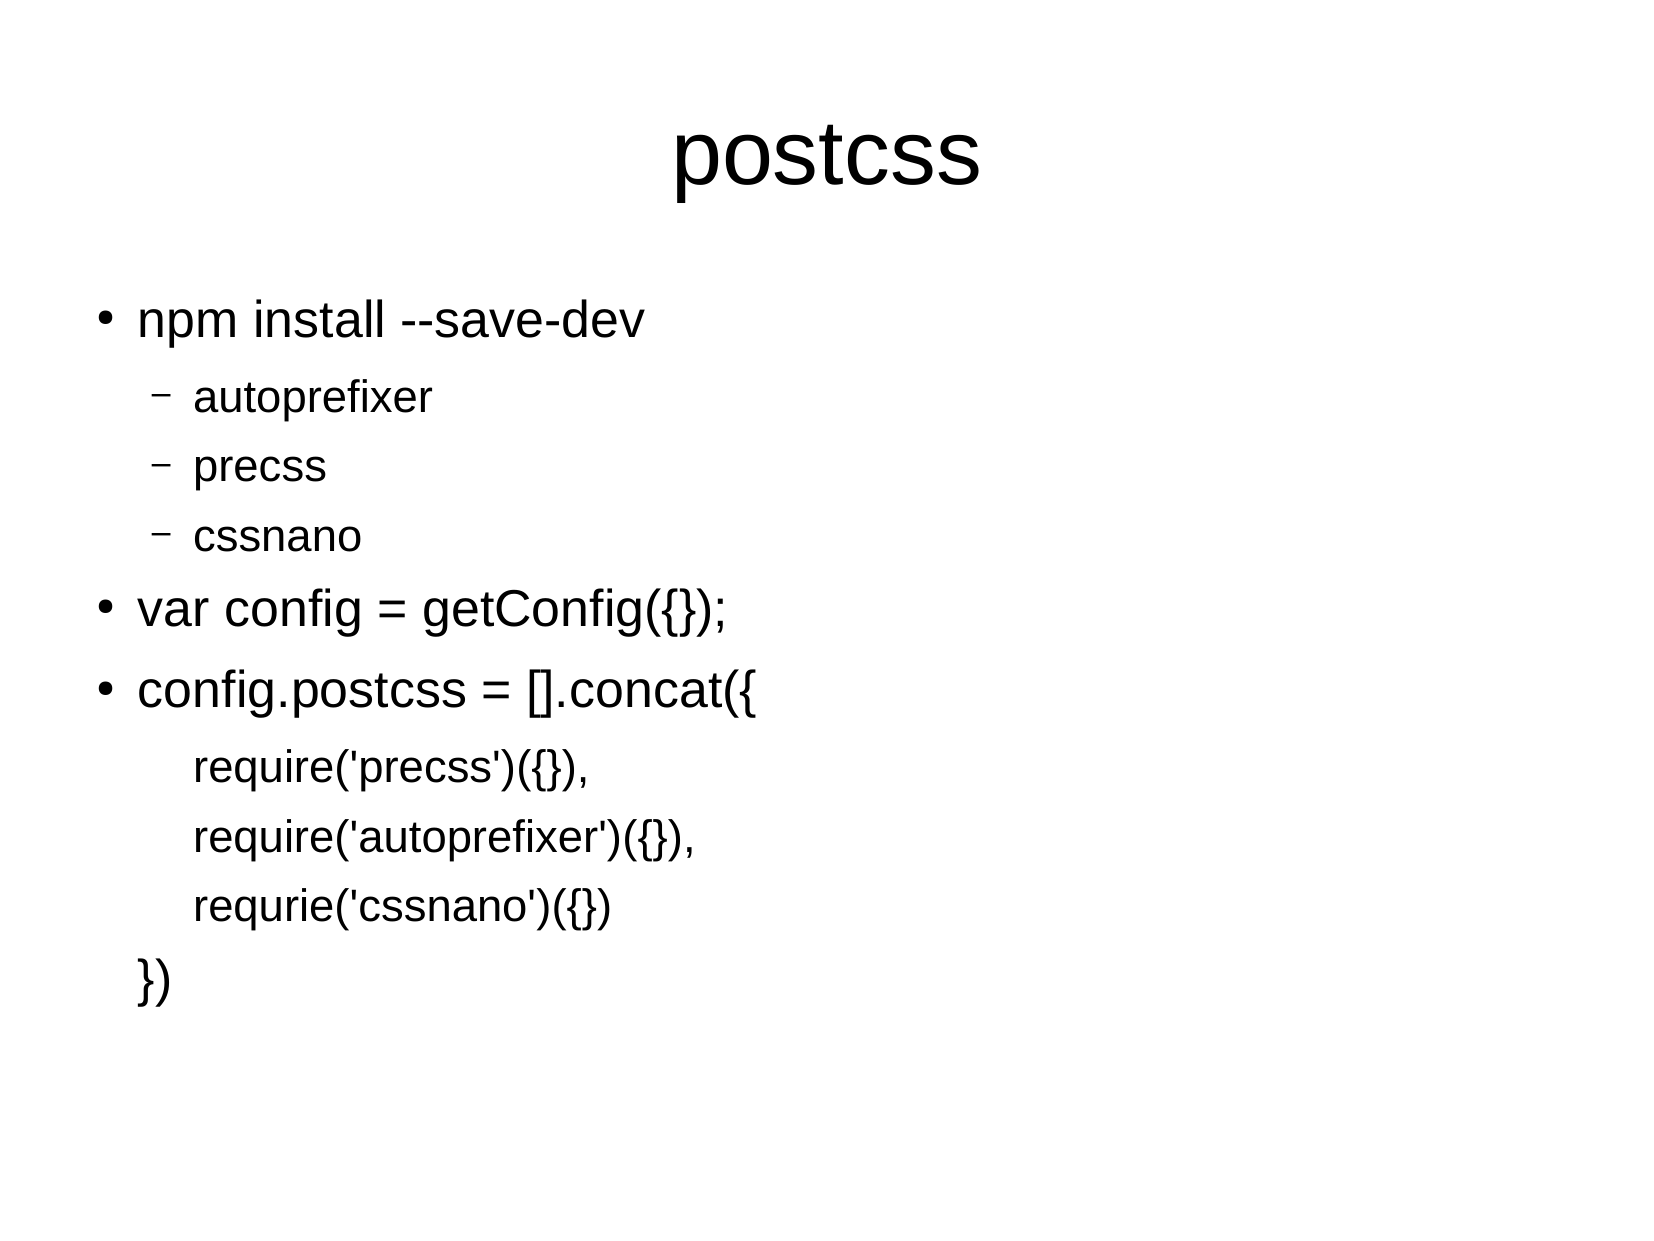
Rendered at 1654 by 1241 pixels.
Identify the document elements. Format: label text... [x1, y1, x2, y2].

list npm install --save-dev autoprefixer precss cssnano var config = getConfig({}); config.postcss = [].concat({ require('precss')({}), require('autoprefixer')({}), requrie('cssnano')({}) }) [82, 290, 1571, 1010]
title postcss [82, 49, 1571, 257]
